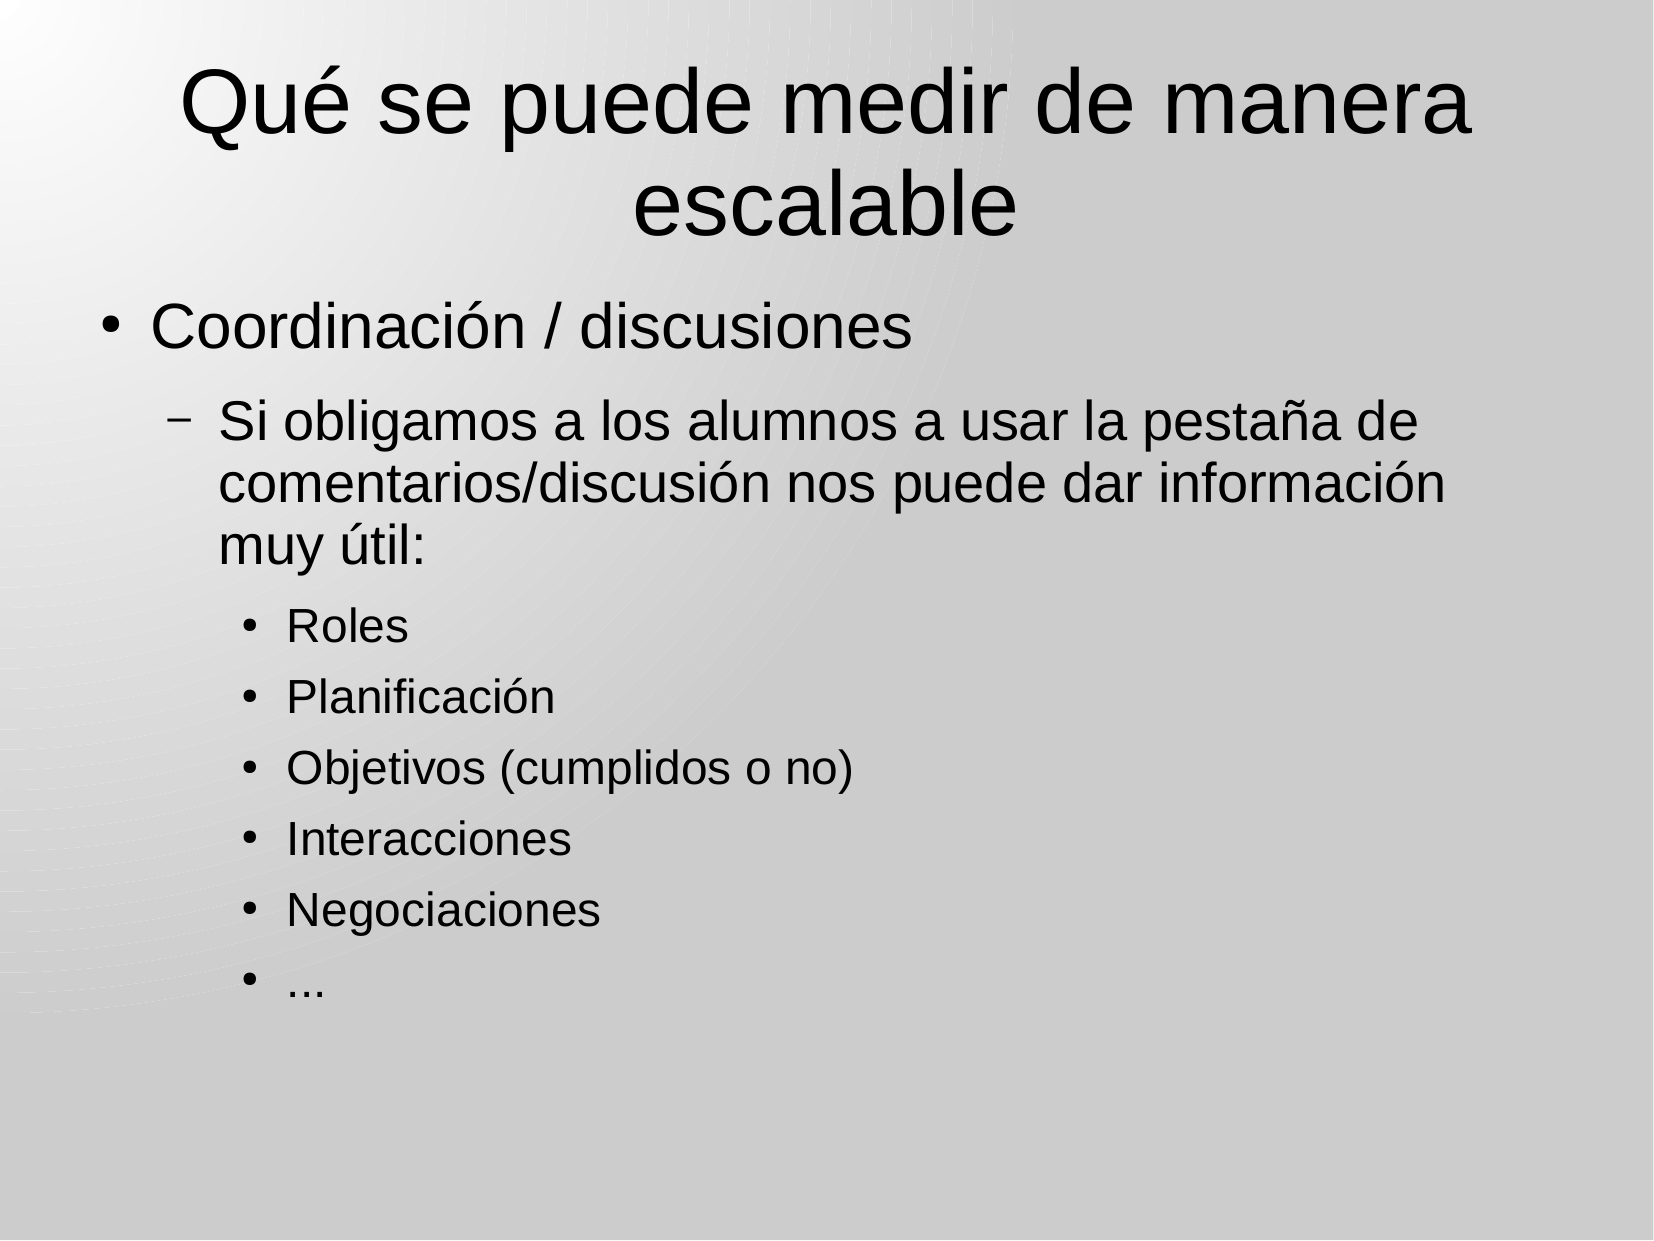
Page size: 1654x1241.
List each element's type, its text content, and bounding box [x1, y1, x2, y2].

list Coordinación / discusiones Si obligamos a los alumnos a usar la pestaña de comentarios/discusión nos puede dar información muy útil: Roles Planificación Objetivos (cumplidos o no) Interacciones Negociaciones ... [82, 290, 1538, 1010]
title Qué se puede medir de manera escalable [82, 49, 1571, 257]
